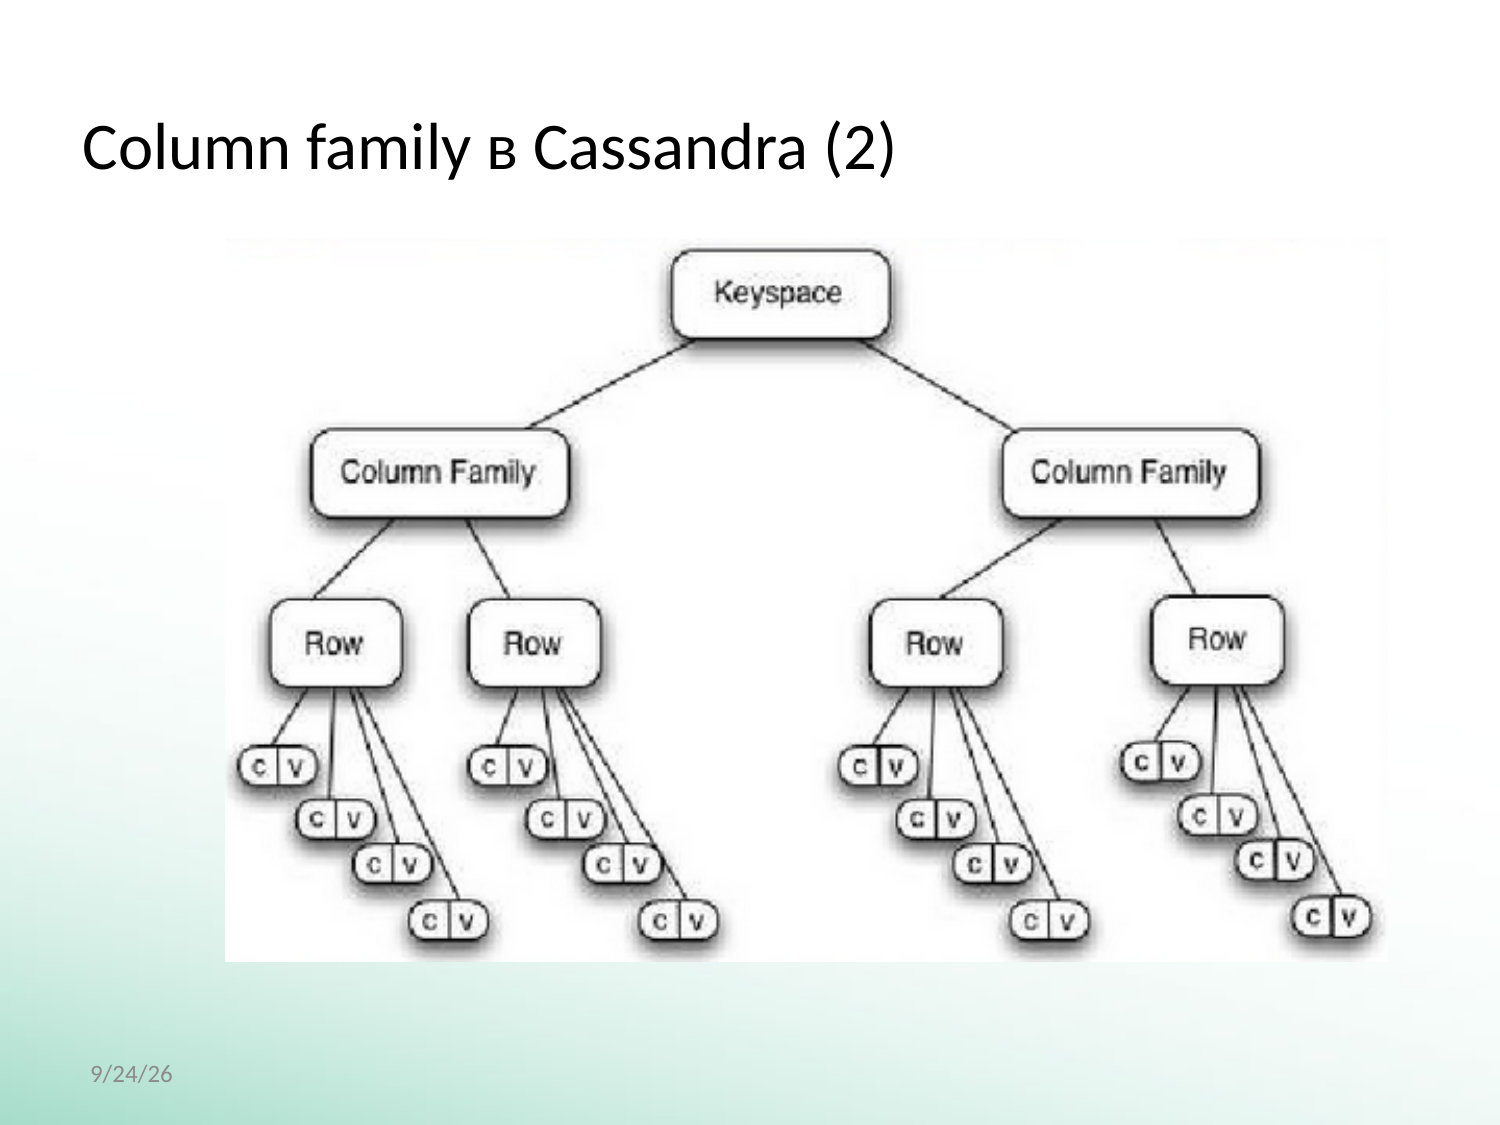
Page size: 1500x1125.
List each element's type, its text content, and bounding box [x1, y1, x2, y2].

picture [0, 0, 1500, 1125]
title Column family в Cassandra (2) [82, 49, 1500, 257]
